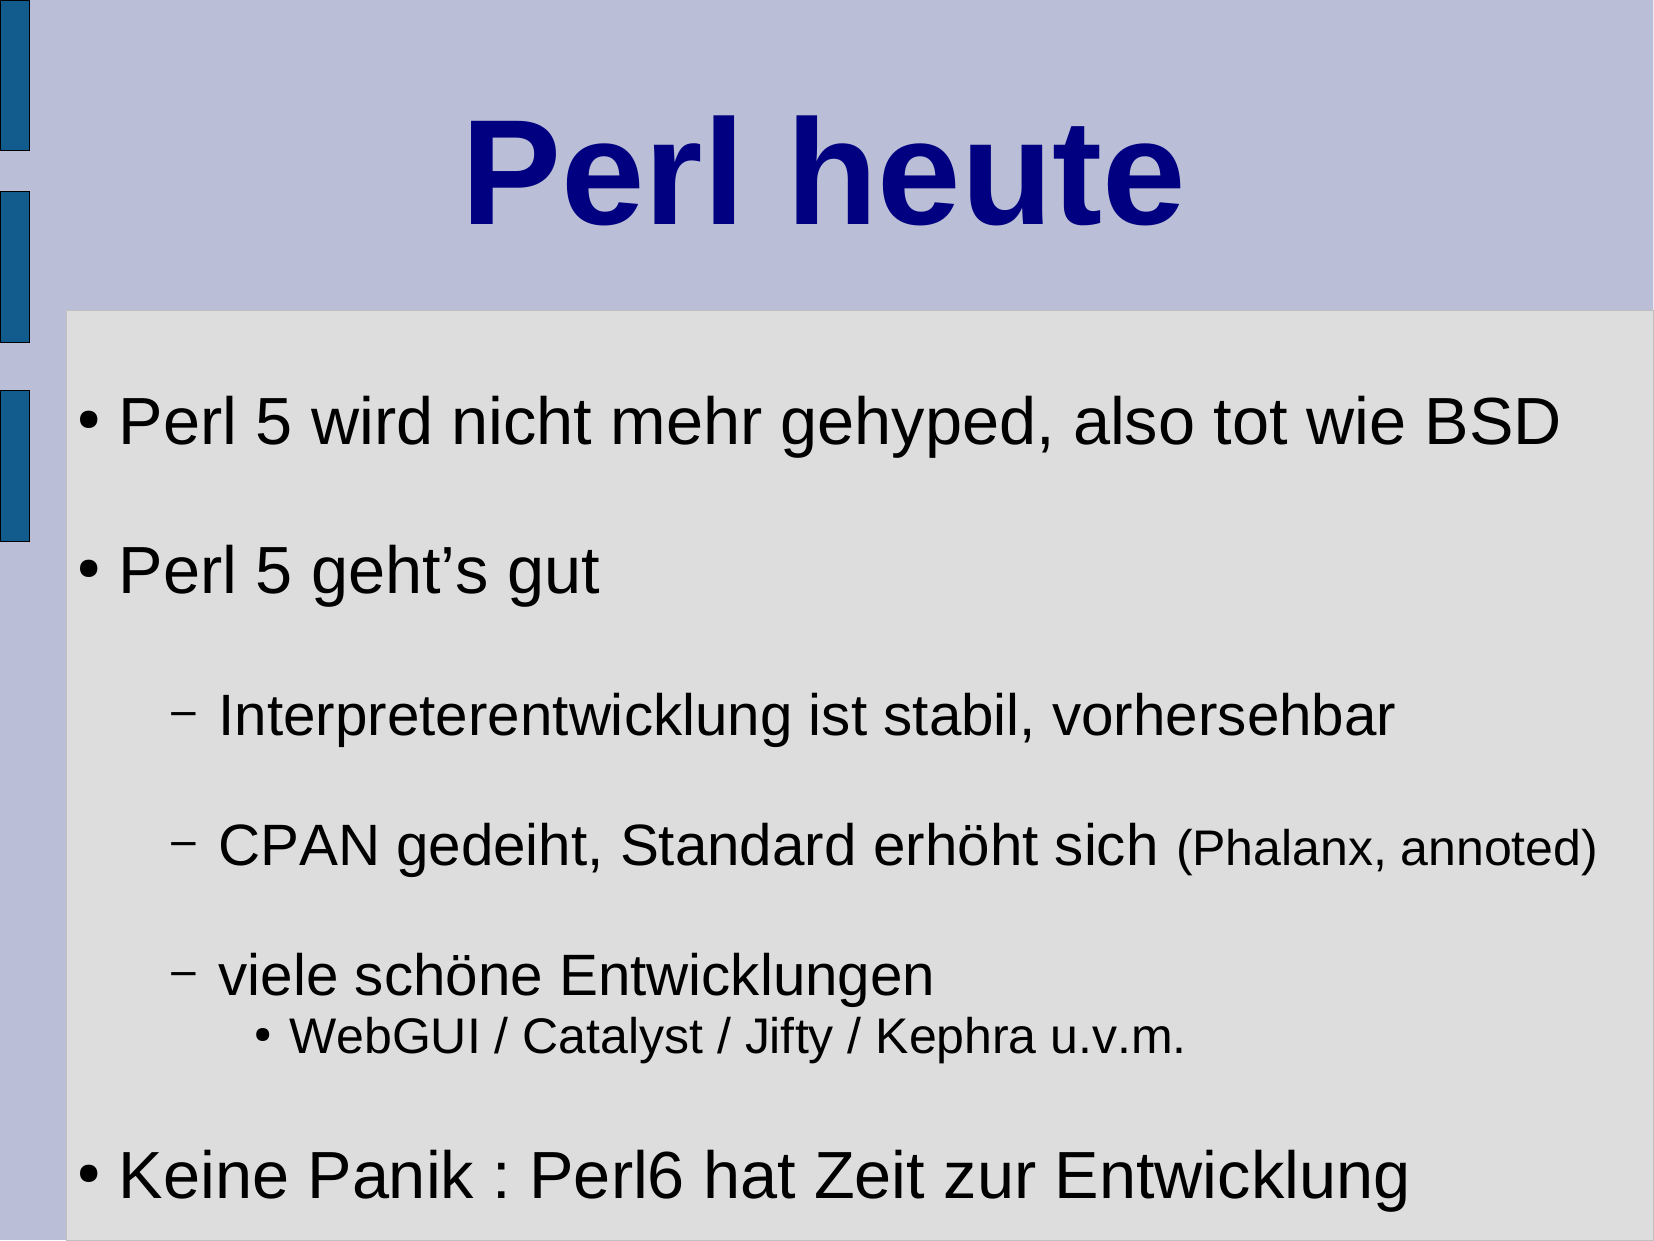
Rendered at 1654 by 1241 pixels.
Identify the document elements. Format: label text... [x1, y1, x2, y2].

list Perl 5 wird nicht mehr gehyped, also tot wie BSD Perl 5 geht’s gut Interpreterentwicklung ist stabil, vorhersehbar CPAN gedeiht, Standard erhöht sich (Phalanx, annoted) viele schöne Entwicklungen WebGUI / Catalyst / Jifty / Kephra u.v.m. Keine Panik : Perl6 hat Zeit zur Entwicklung [76, 383, 1625, 1213]
title Perl heute [118, 68, 1531, 277]
